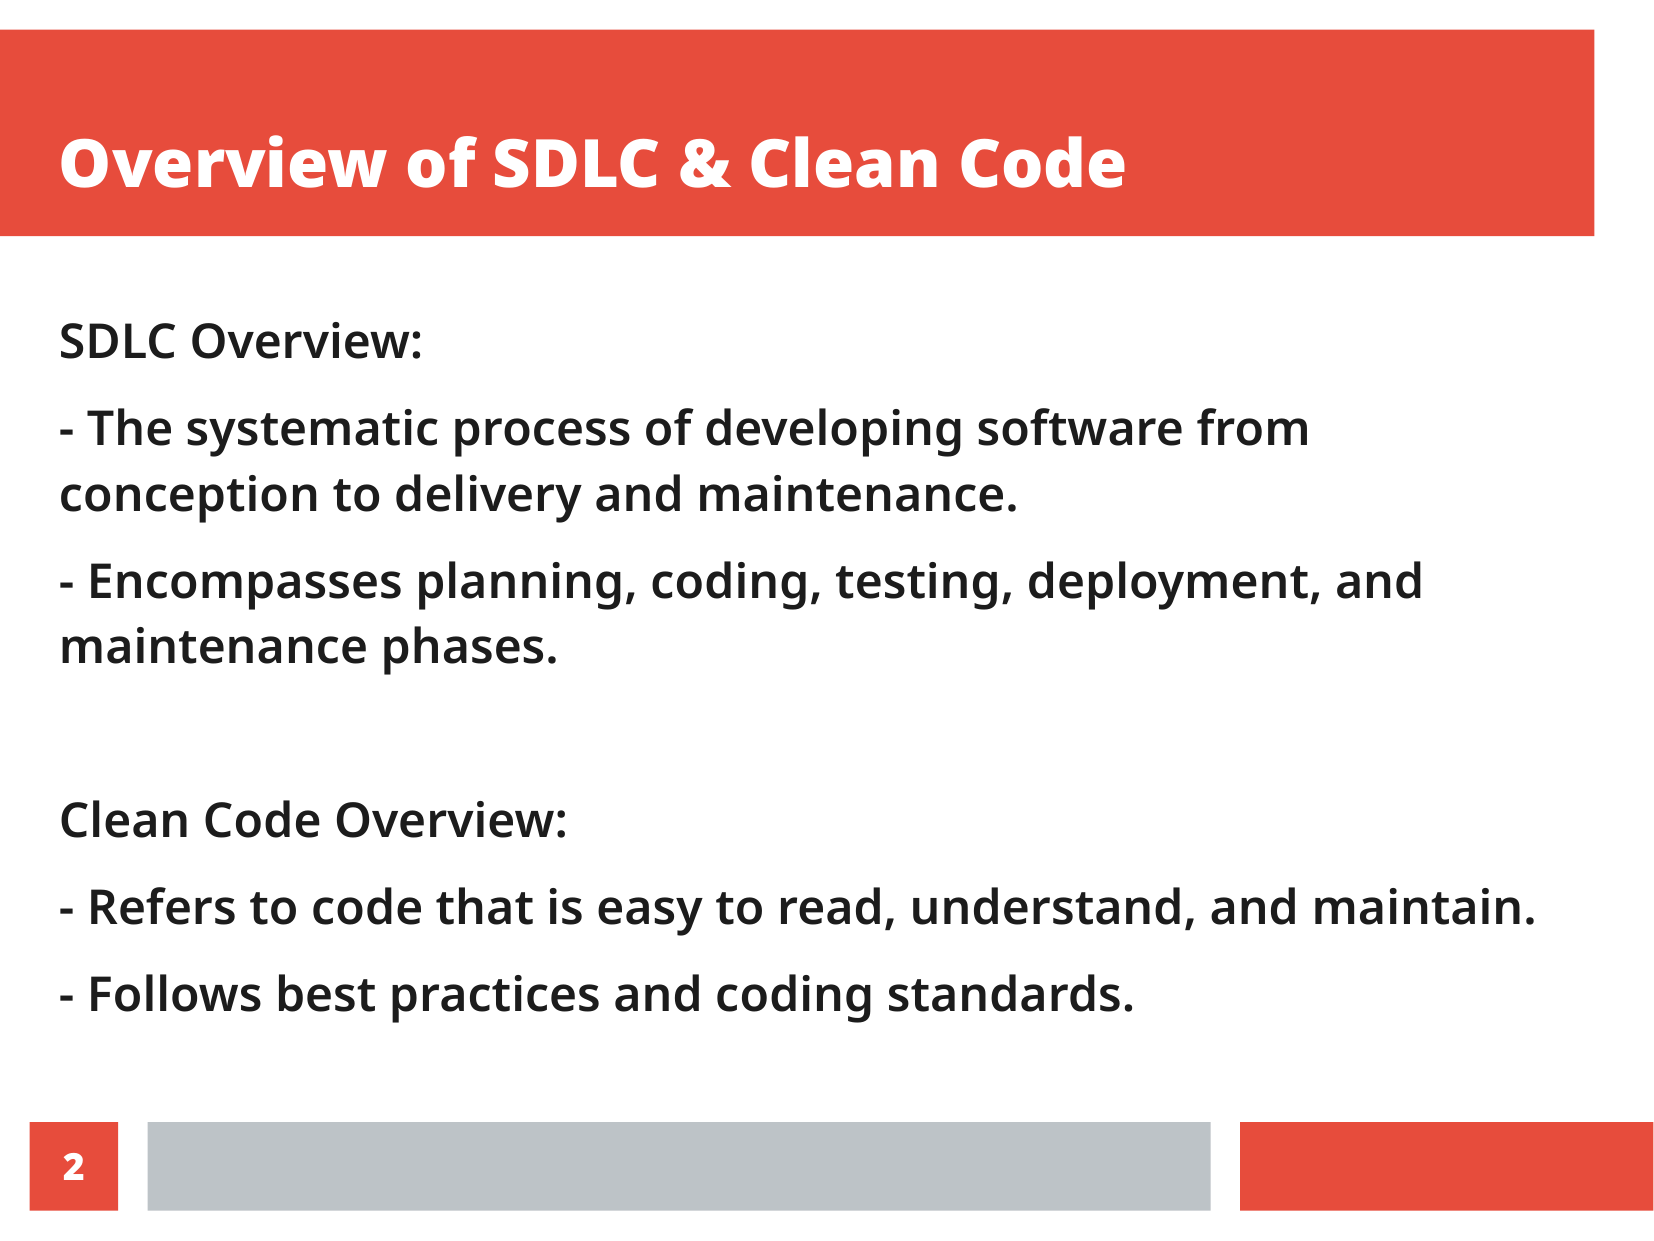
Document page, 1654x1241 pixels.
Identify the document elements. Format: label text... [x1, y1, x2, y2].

list SDLC Overview: - The systematic process of developing software from conception to delivery and maintenance. - Encompasses planning, coding, testing, deployment, and maintenance phases. Clean Code Overview: - Refers to code that is easy to read, understand, and maintain. - Follows best practices and coding standards. [59, 307, 1565, 1075]
title Overview of SDLC & Clean Code [59, 59, 1595, 207]
